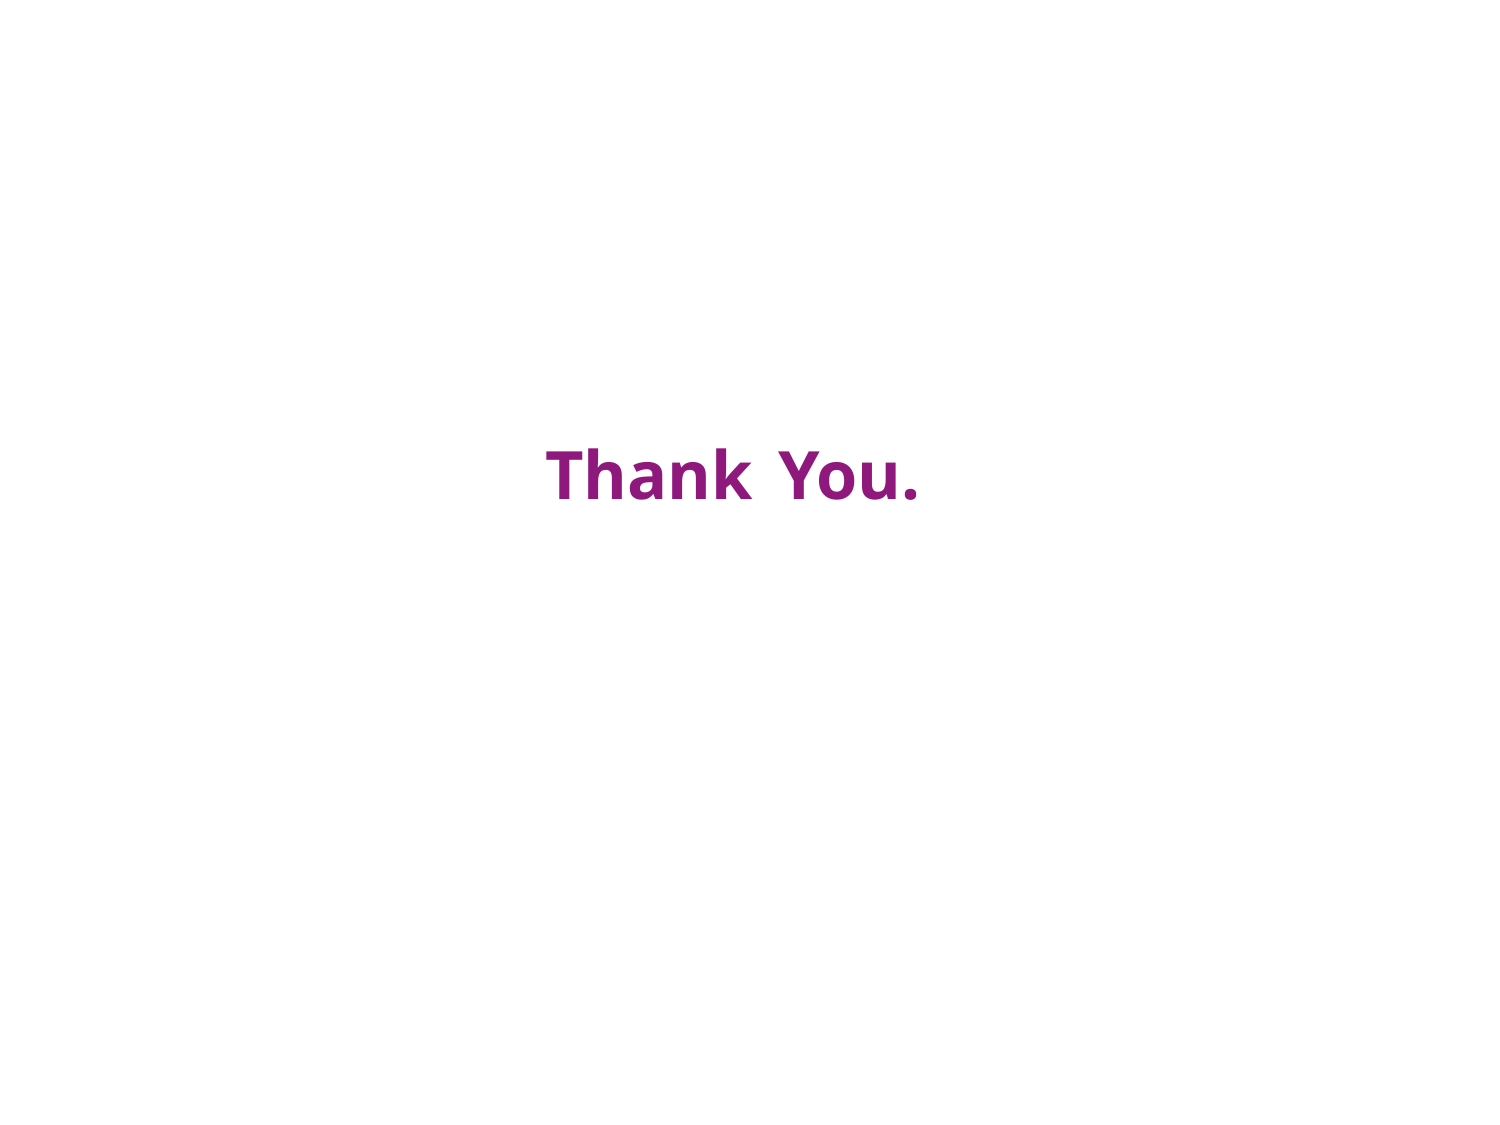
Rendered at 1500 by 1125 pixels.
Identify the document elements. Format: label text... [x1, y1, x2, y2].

title Thank You. [545, 405, 955, 628]
